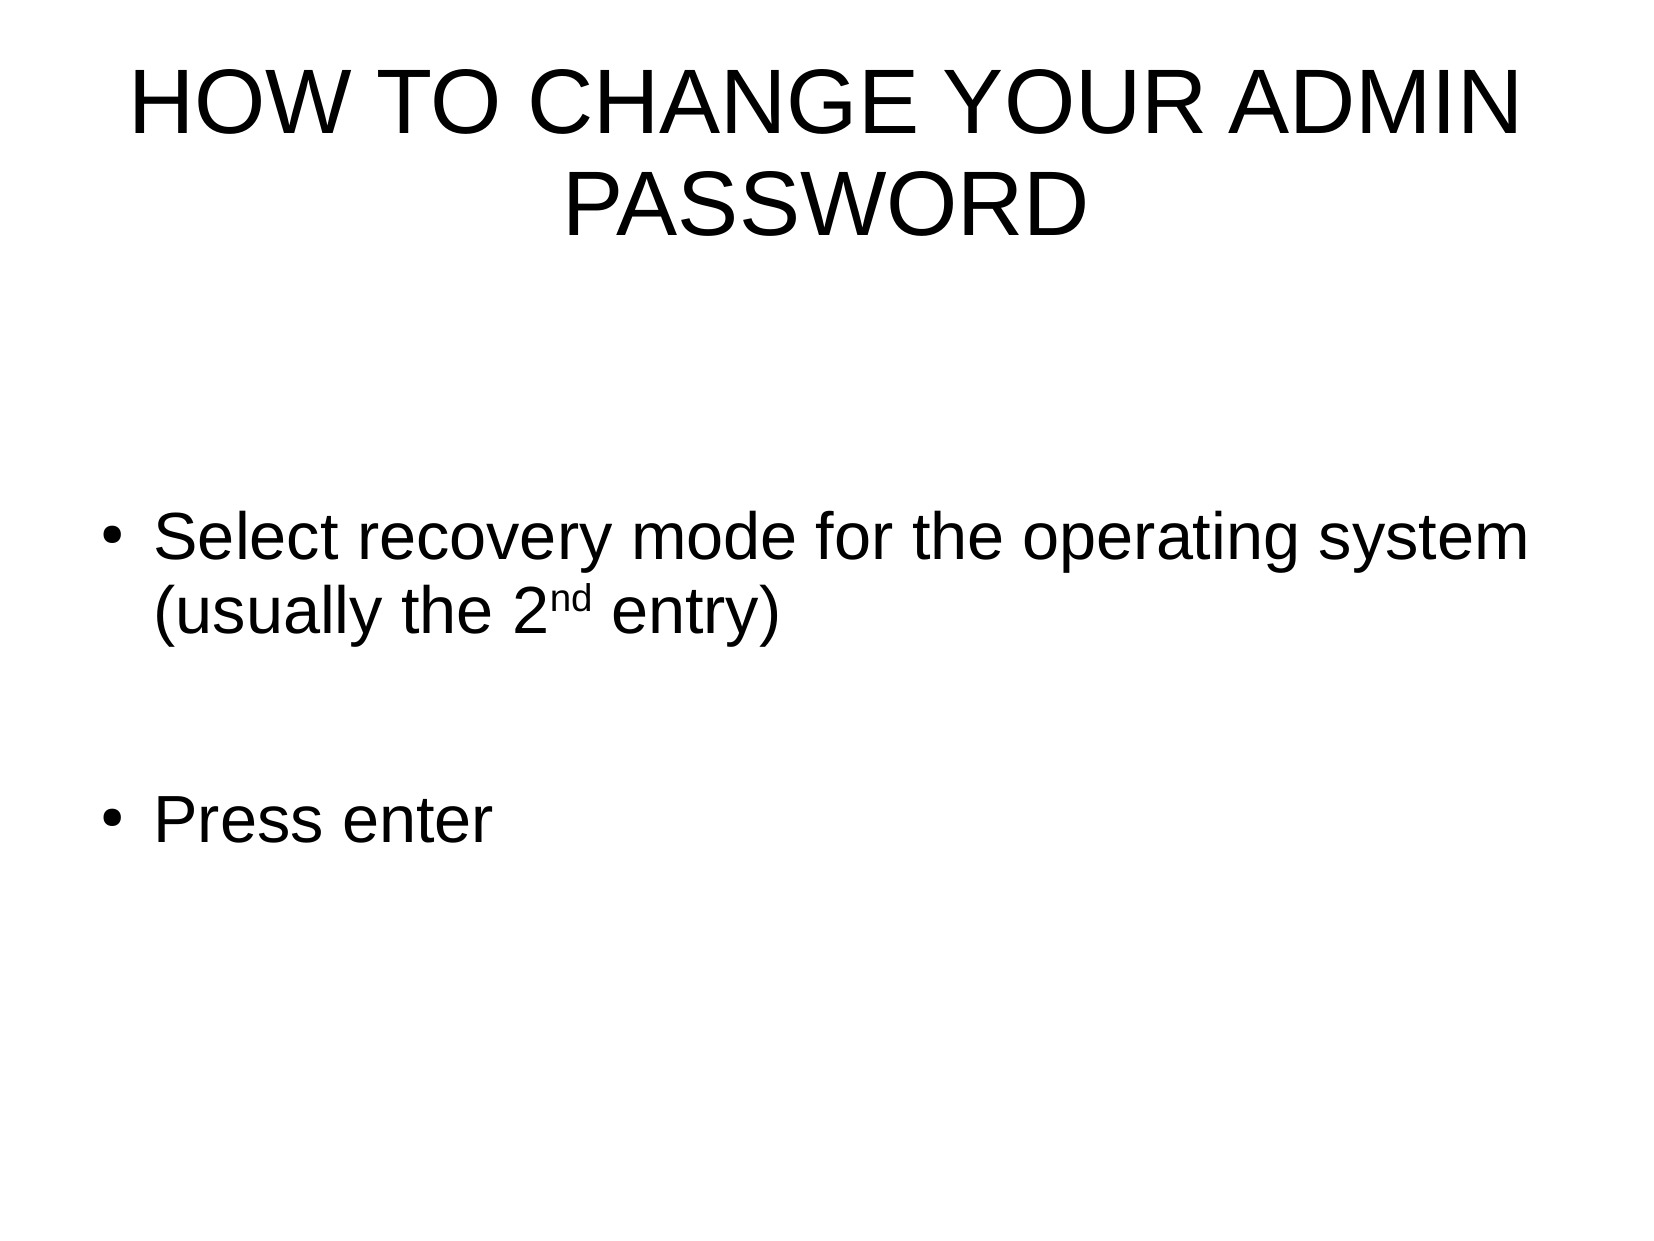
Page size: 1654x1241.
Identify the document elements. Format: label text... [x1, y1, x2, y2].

title HOW TO CHANGE YOUR ADMIN PASSWORD [82, 49, 1571, 257]
list Select recovery mode for the operating system (usually the 2nd entry) Press enter [82, 290, 1571, 1010]
